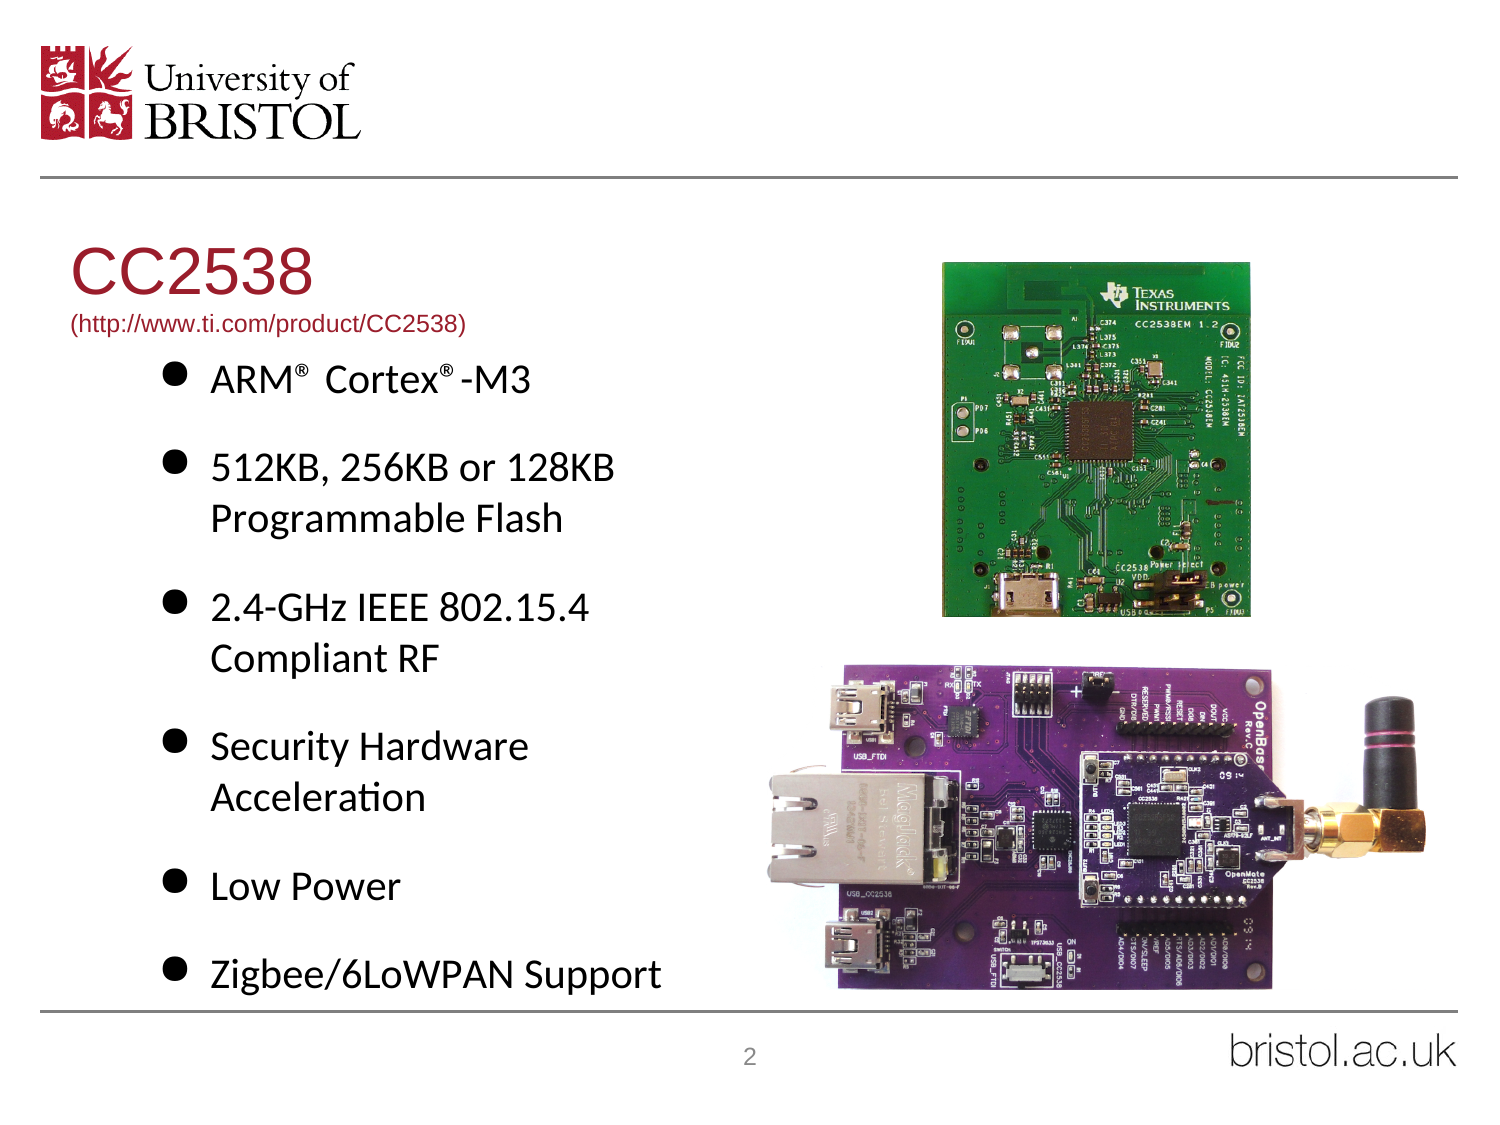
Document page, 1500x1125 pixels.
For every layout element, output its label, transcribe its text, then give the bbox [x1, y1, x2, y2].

picture [766, 664, 1426, 990]
picture [942, 262, 1251, 617]
text_box <number> [690, 1025, 810, 1086]
title CC2538 (http://www.ti.com/product/CC2538) [55, 188, 674, 377]
picture [1214, 1023, 1459, 1080]
list ARM® Cortex®-M3 512KB, 256KB or 128KB Programmable Flash 2.4-GHz IEEE 802.15.4 Compliant RF Security Hardware Acceleration Low Power Zigbee/6LoWPAN Support [75, 342, 734, 1005]
picture [41, 46, 361, 140]
